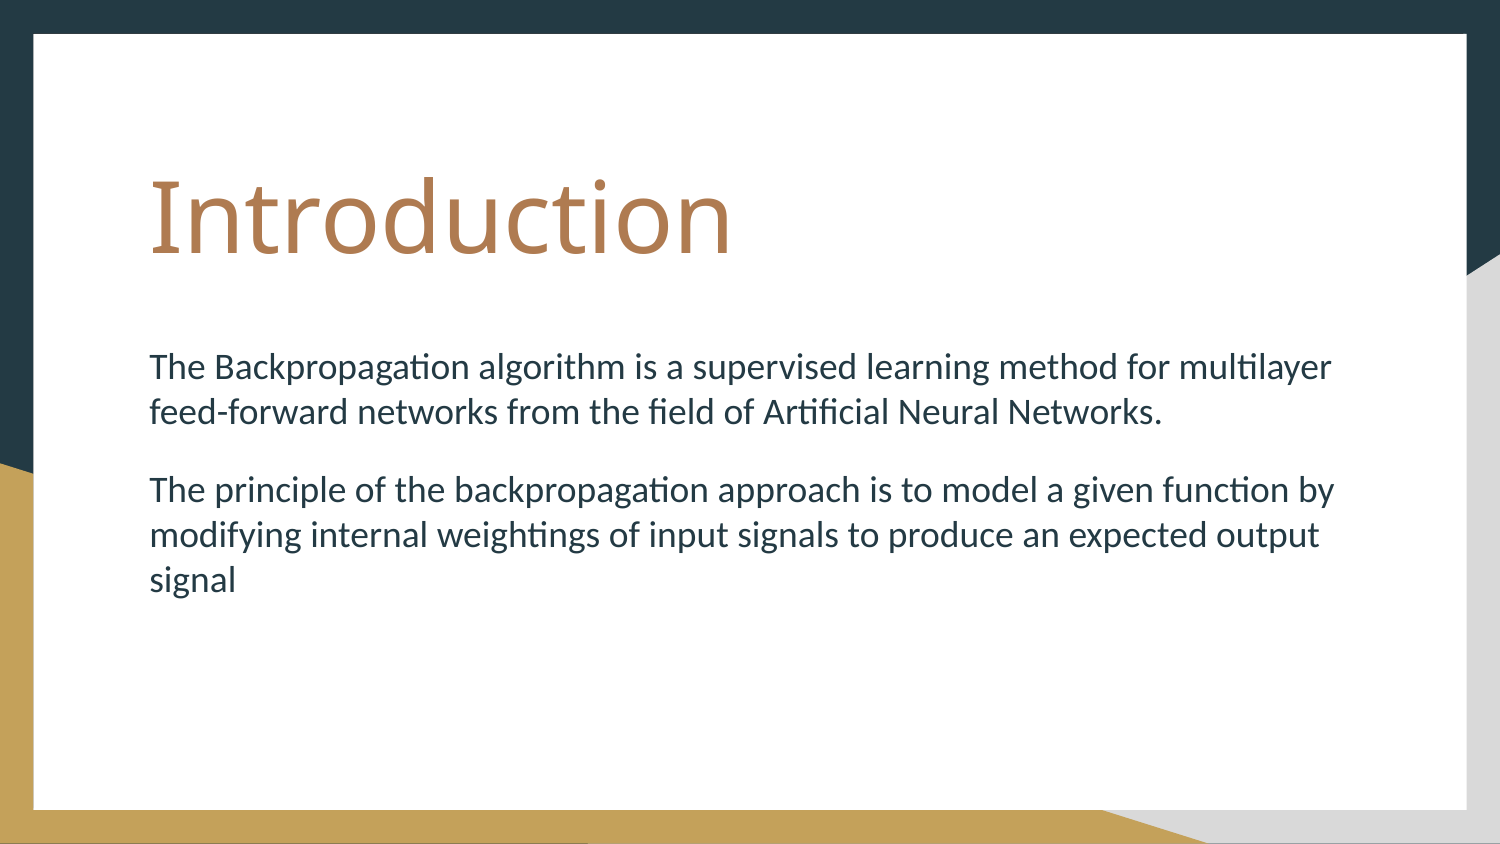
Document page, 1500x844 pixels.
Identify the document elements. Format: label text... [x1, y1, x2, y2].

list The Backpropagation algorithm is a supervised learning method for multilayer feed-forward networks from the field of Artificial Neural Networks. The principle of the backpropagation approach is to model a given function by modifying internal weightings of input signals to produce an expected output signal [134, 326, 1366, 729]
title Introduction [134, 138, 1366, 296]
